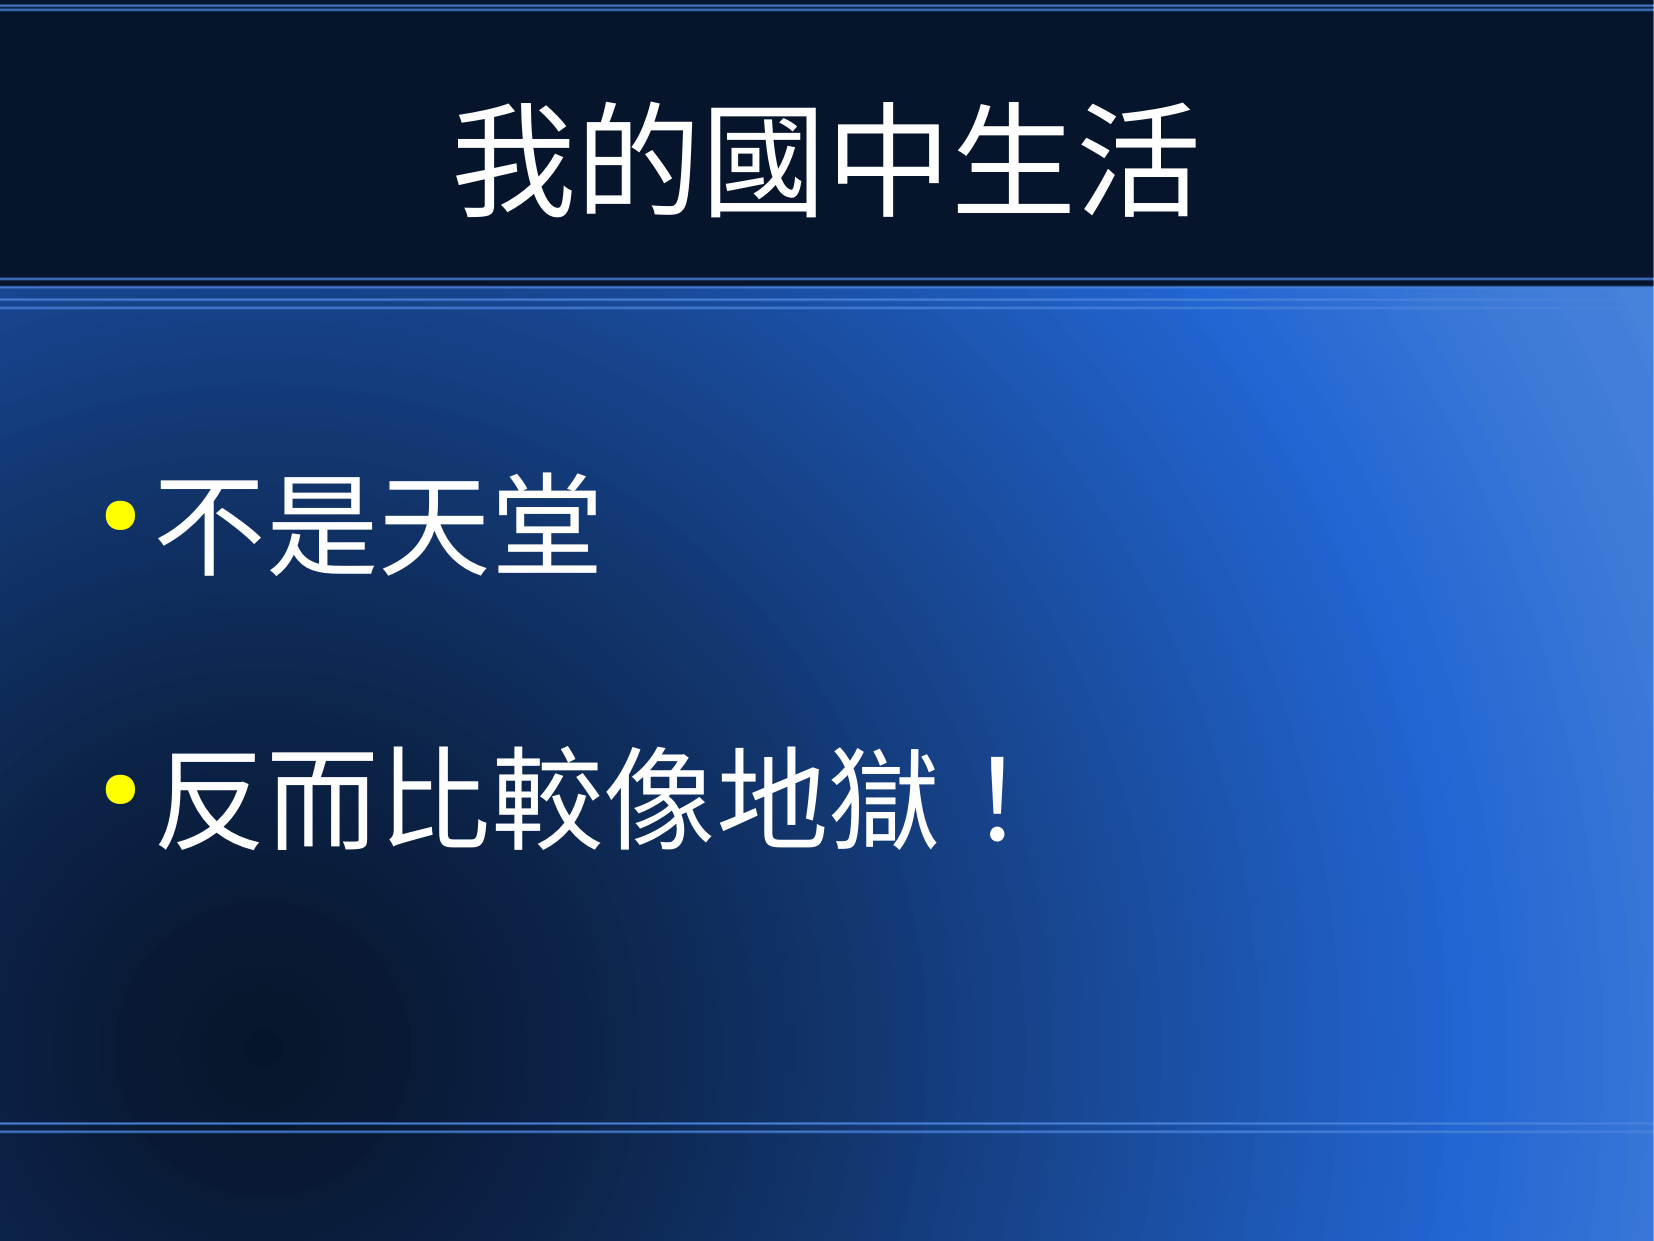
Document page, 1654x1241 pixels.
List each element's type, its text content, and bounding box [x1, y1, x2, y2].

picture [0, 0, 1654, 1241]
title 我的國中生活 [82, 49, 1571, 257]
list 不是天堂 反而比較像地獄！ [82, 355, 1571, 1241]
